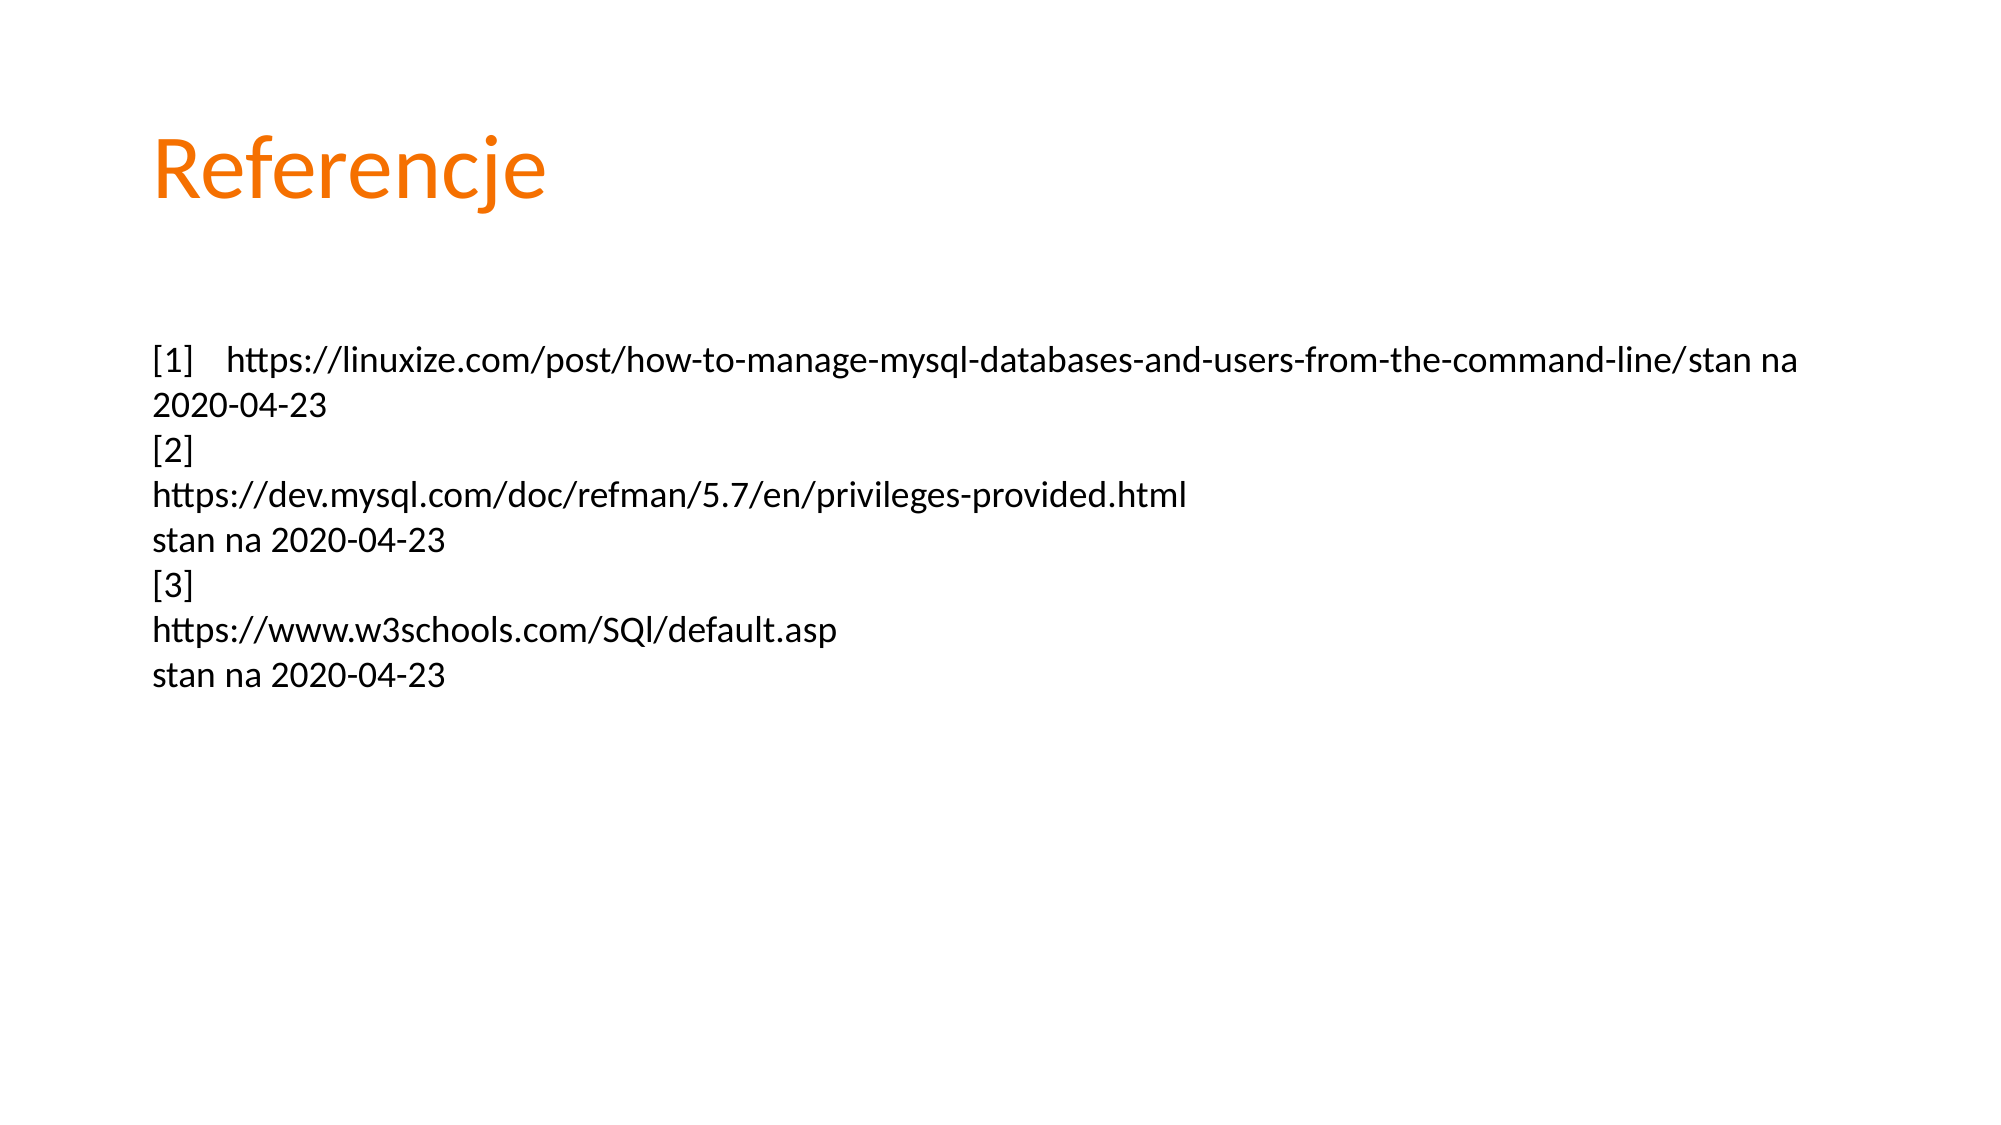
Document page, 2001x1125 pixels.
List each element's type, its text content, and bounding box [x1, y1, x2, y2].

title Referencje [137, 59, 1863, 278]
text_box [1] https://linuxize.com/post/how-to-manage-mysql-databases-and-users-from-the-command-line/stan na 2020-04-23 [2] https://dev.mysql.com/doc/refman/5.7/en/privileges-provided.html stan na 2020-04-23 [3] https://www.w3schools.com/SQl/default.asp stan na 2020-04-23 [137, 327, 1863, 793]
